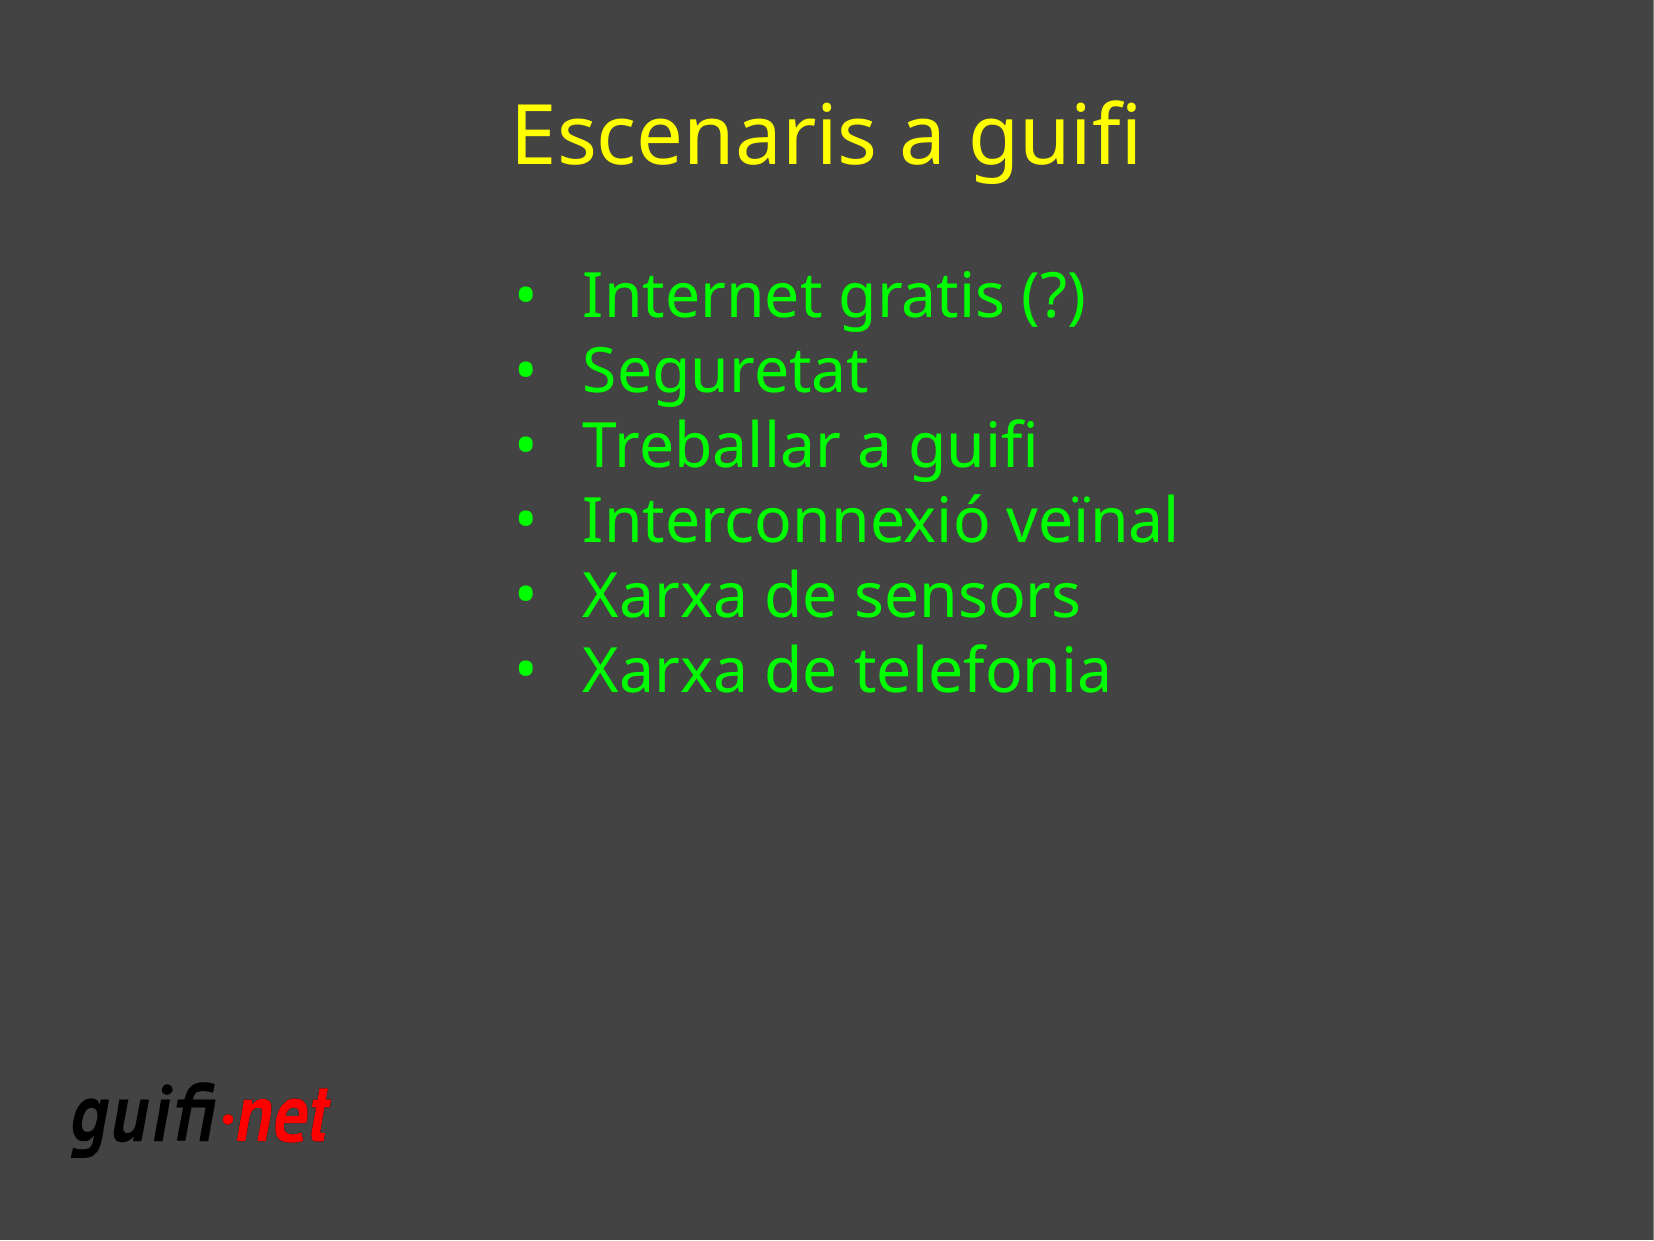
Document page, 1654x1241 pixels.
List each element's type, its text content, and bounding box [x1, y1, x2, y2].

picture [71, 1082, 331, 1158]
list Internet gratis (?) Seguretat Treballar a guifi Interconnexió veïnal Xarxa de sensors Xarxa de telefonia [118, 248, 1571, 968]
title Escenaris a guifi [82, 49, 1571, 213]
